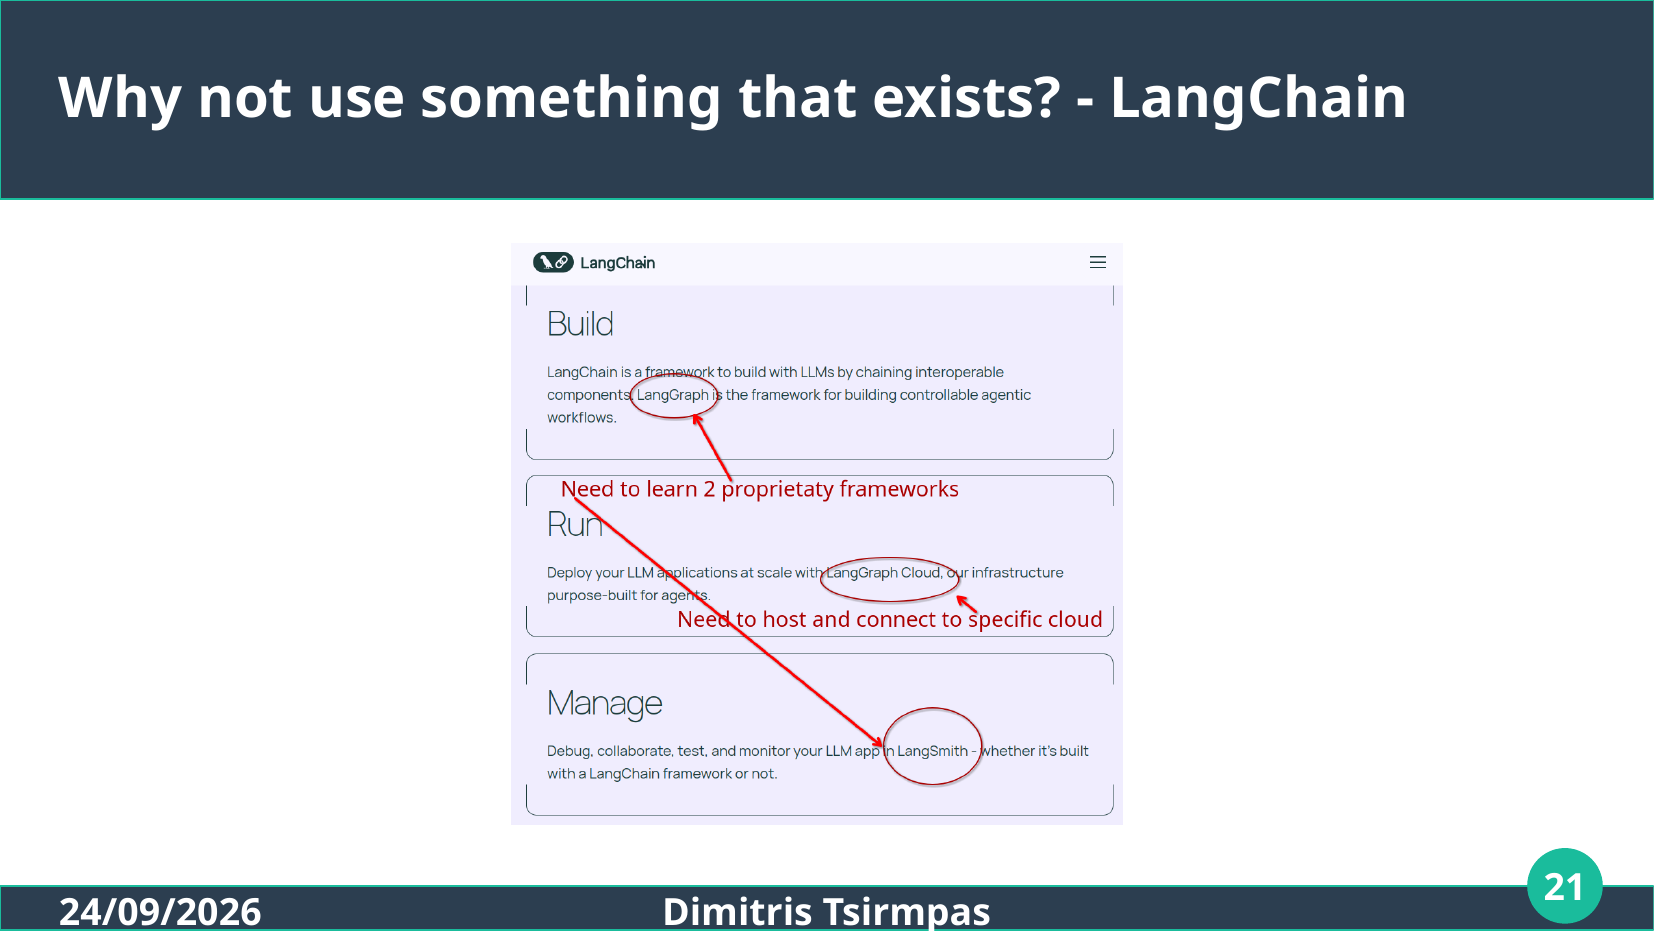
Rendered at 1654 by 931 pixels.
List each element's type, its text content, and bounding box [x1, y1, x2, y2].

title Why not use something that exists? - LangChain [59, 37, 1595, 155]
picture [511, 243, 1123, 825]
